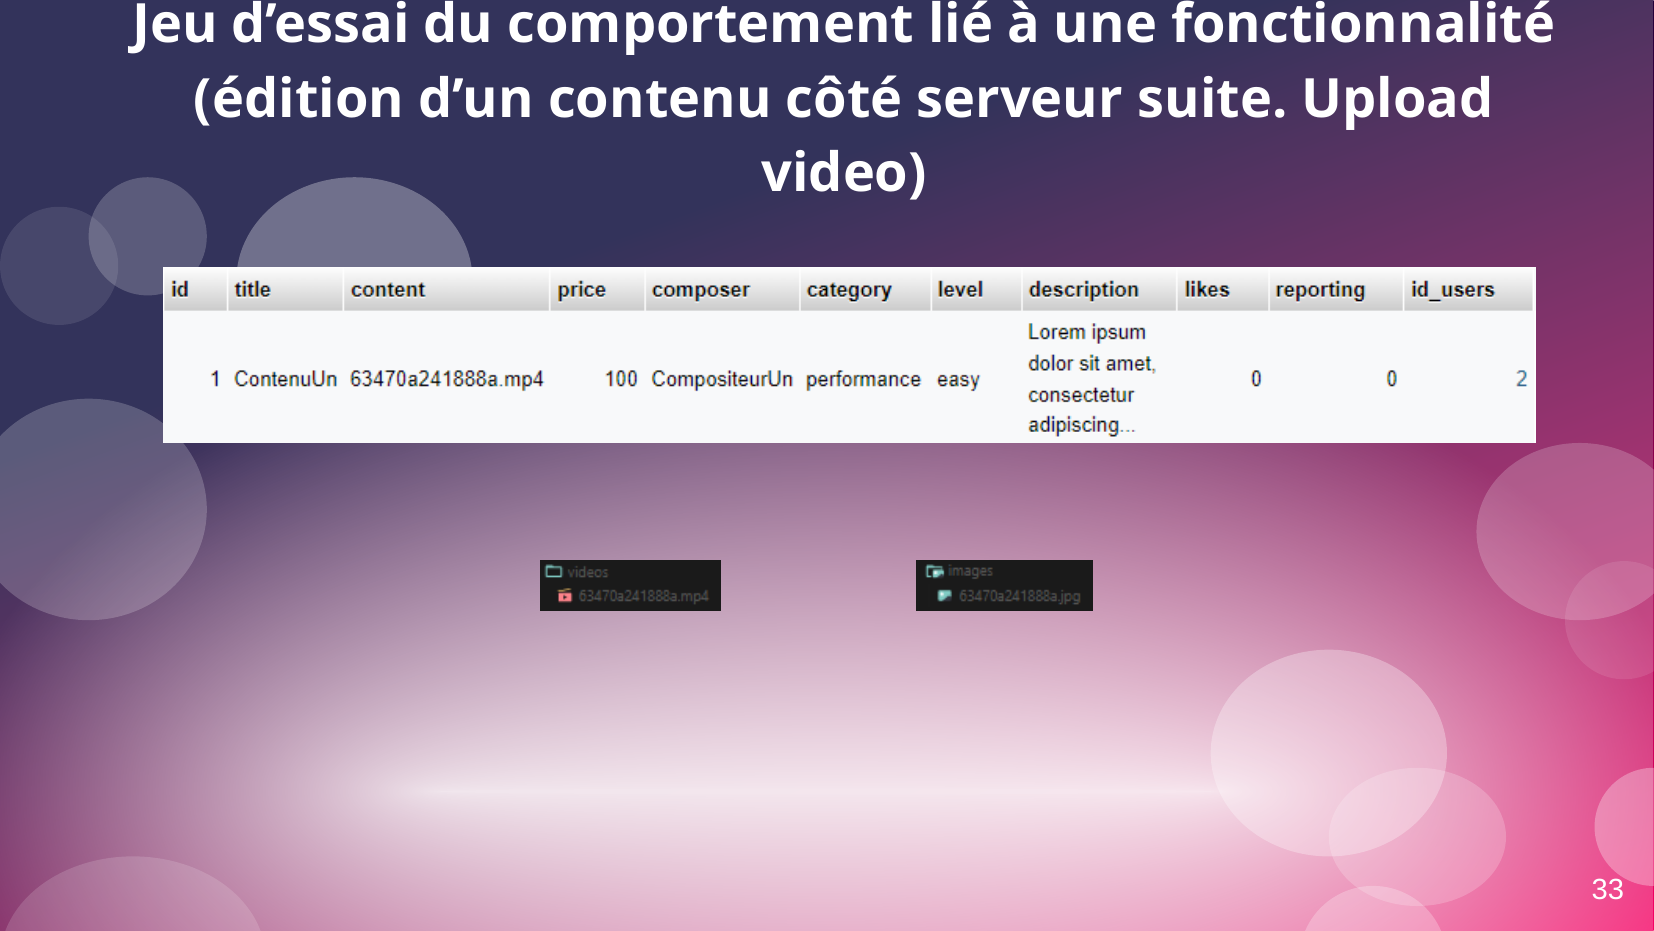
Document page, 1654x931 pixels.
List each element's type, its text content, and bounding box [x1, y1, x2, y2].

picture [540, 560, 721, 611]
picture [916, 560, 1093, 611]
picture [163, 267, 1536, 443]
title Jeu d’essai du comportement lié à une fonctionnalité (édition d’un contenu côté serveur suite. Upload video) [88, 14, 1565, 178]
